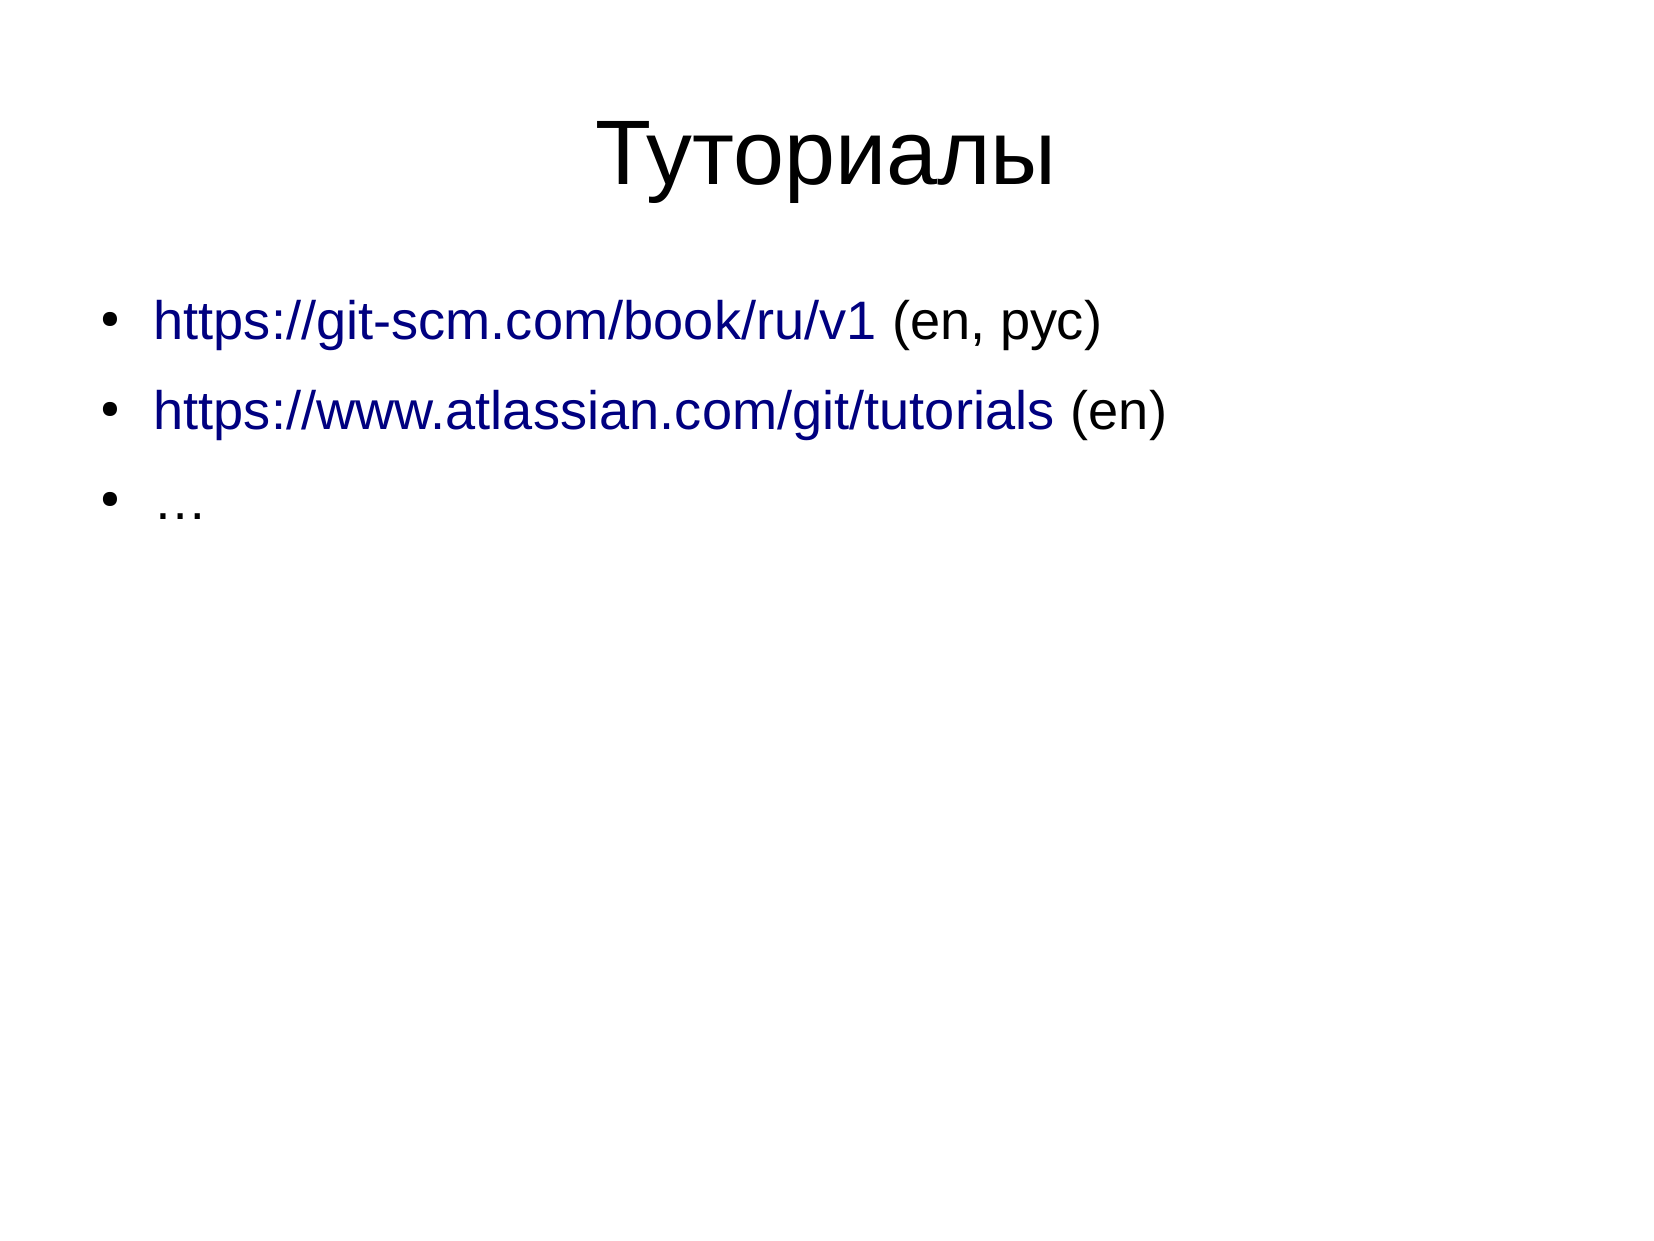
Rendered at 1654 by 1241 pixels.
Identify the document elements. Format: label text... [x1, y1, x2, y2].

list https://git-scm.com/book/ru/v1 (en, рус) https://www.atlassian.com/git/tutorials (en) … [82, 290, 1571, 1010]
title Туториалы [82, 49, 1571, 257]
